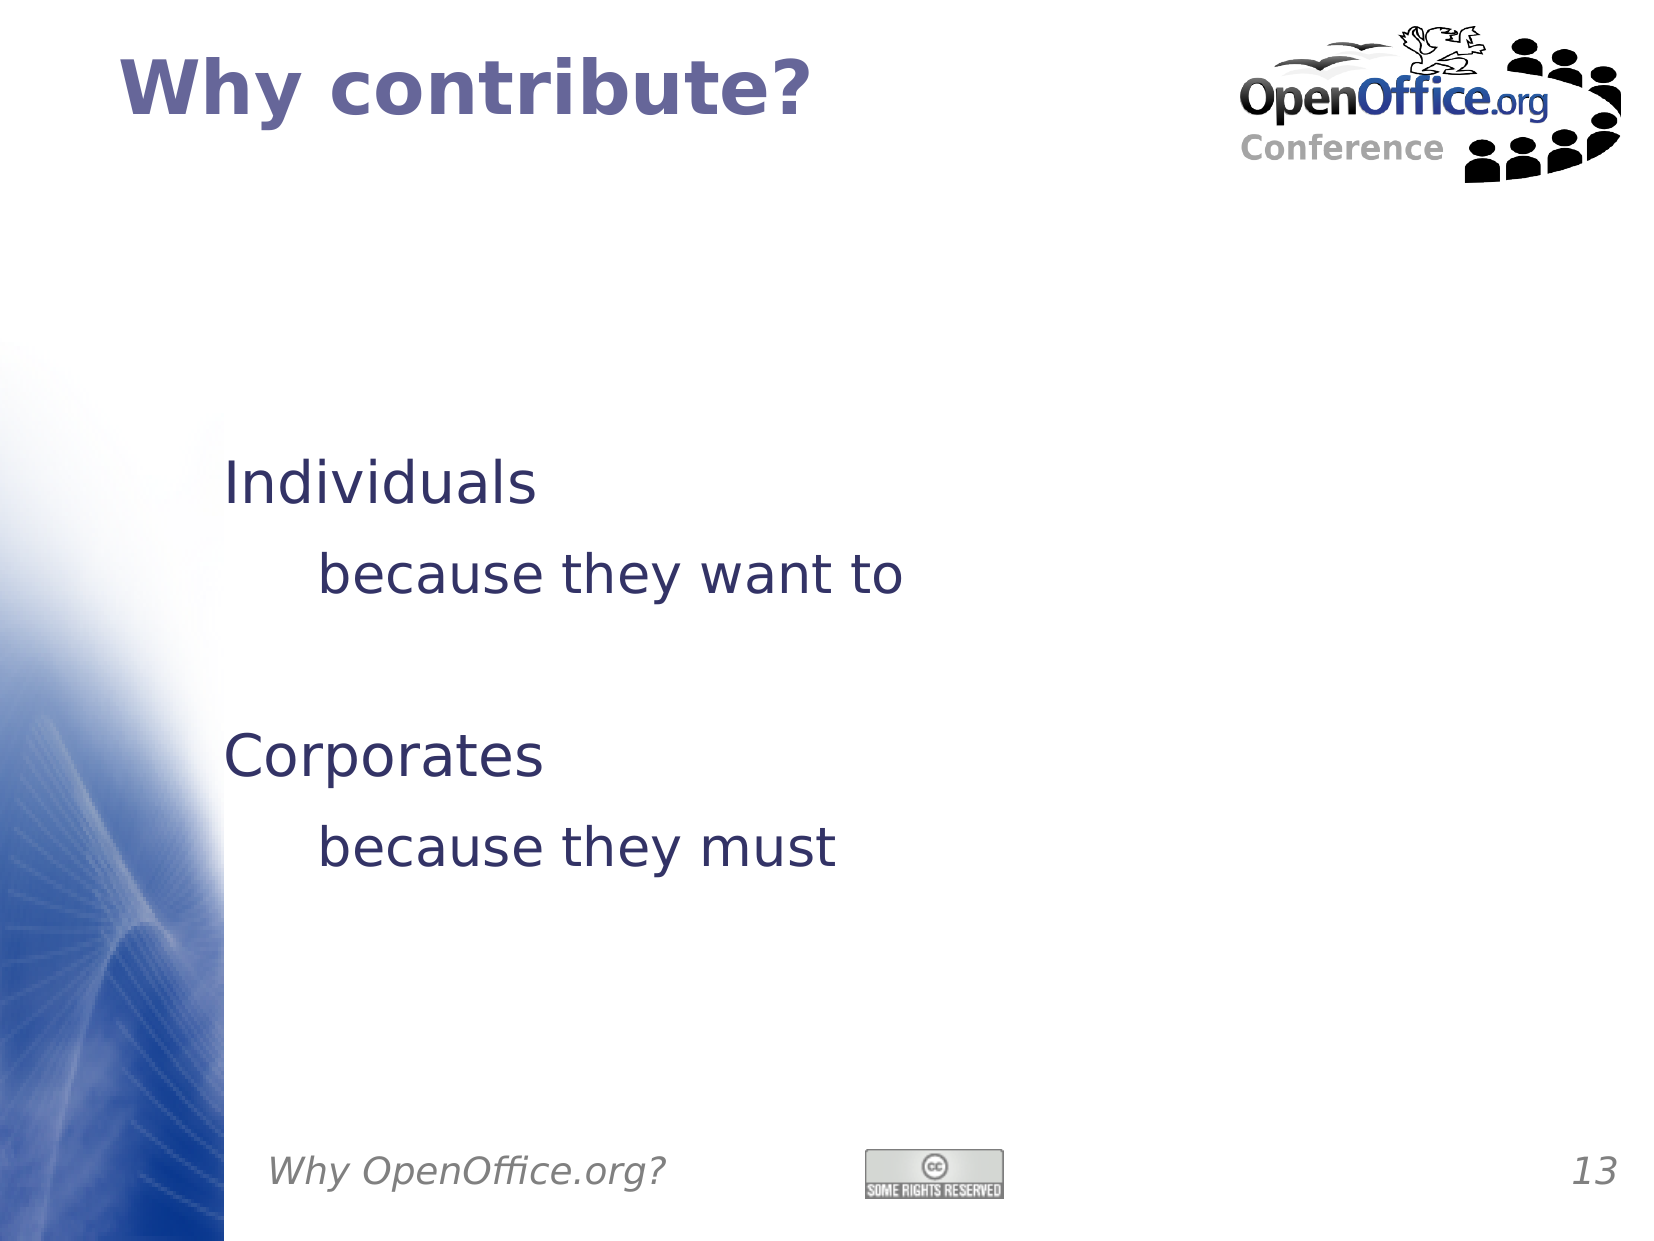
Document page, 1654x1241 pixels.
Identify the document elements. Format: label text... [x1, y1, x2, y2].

picture [1240, 26, 1621, 183]
title Why contribute? [29, 29, 1216, 149]
picture [0, 0, 224, 1241]
list Individuals because they want to Corporates because they must [223, 236, 1619, 1093]
